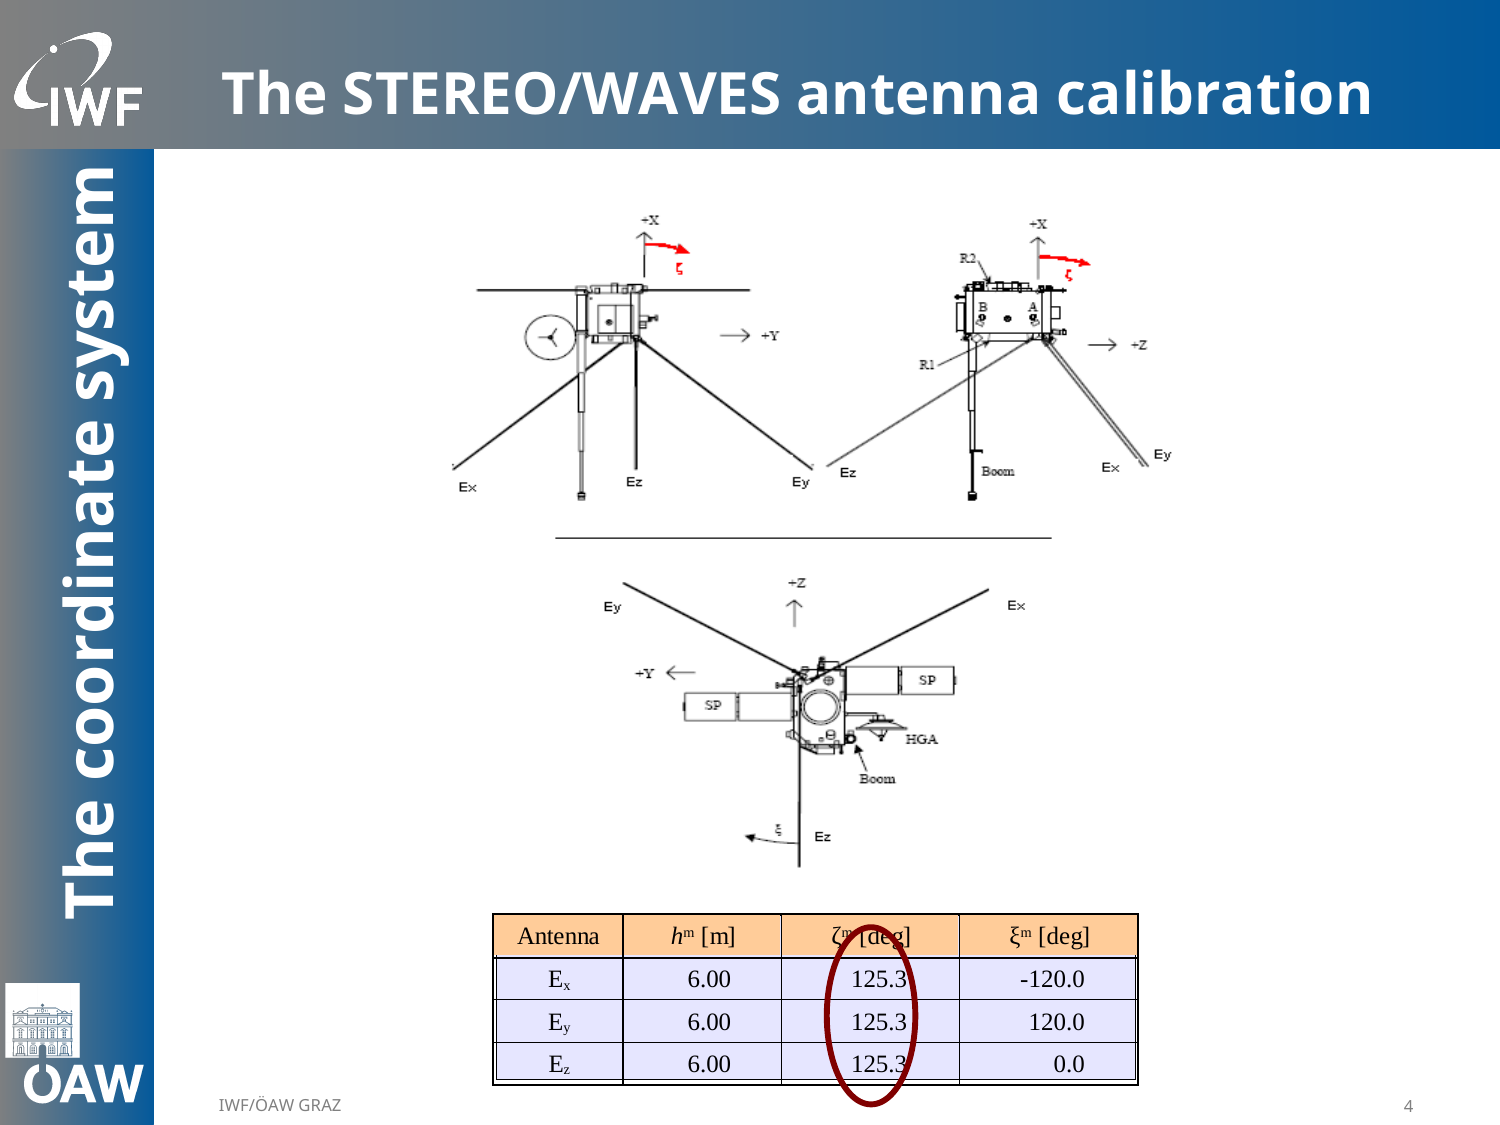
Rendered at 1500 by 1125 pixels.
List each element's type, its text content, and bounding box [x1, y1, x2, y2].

chart [312, 912, 1317, 1090]
chart [830, 931, 912, 1090]
title The STEREO/WAVES antenna calibration [206, 16, 1459, 176]
text_box The coordinate system [29, 148, 154, 959]
picture [5, 983, 154, 1105]
picture [424, 192, 1188, 886]
picture [8, 32, 154, 132]
